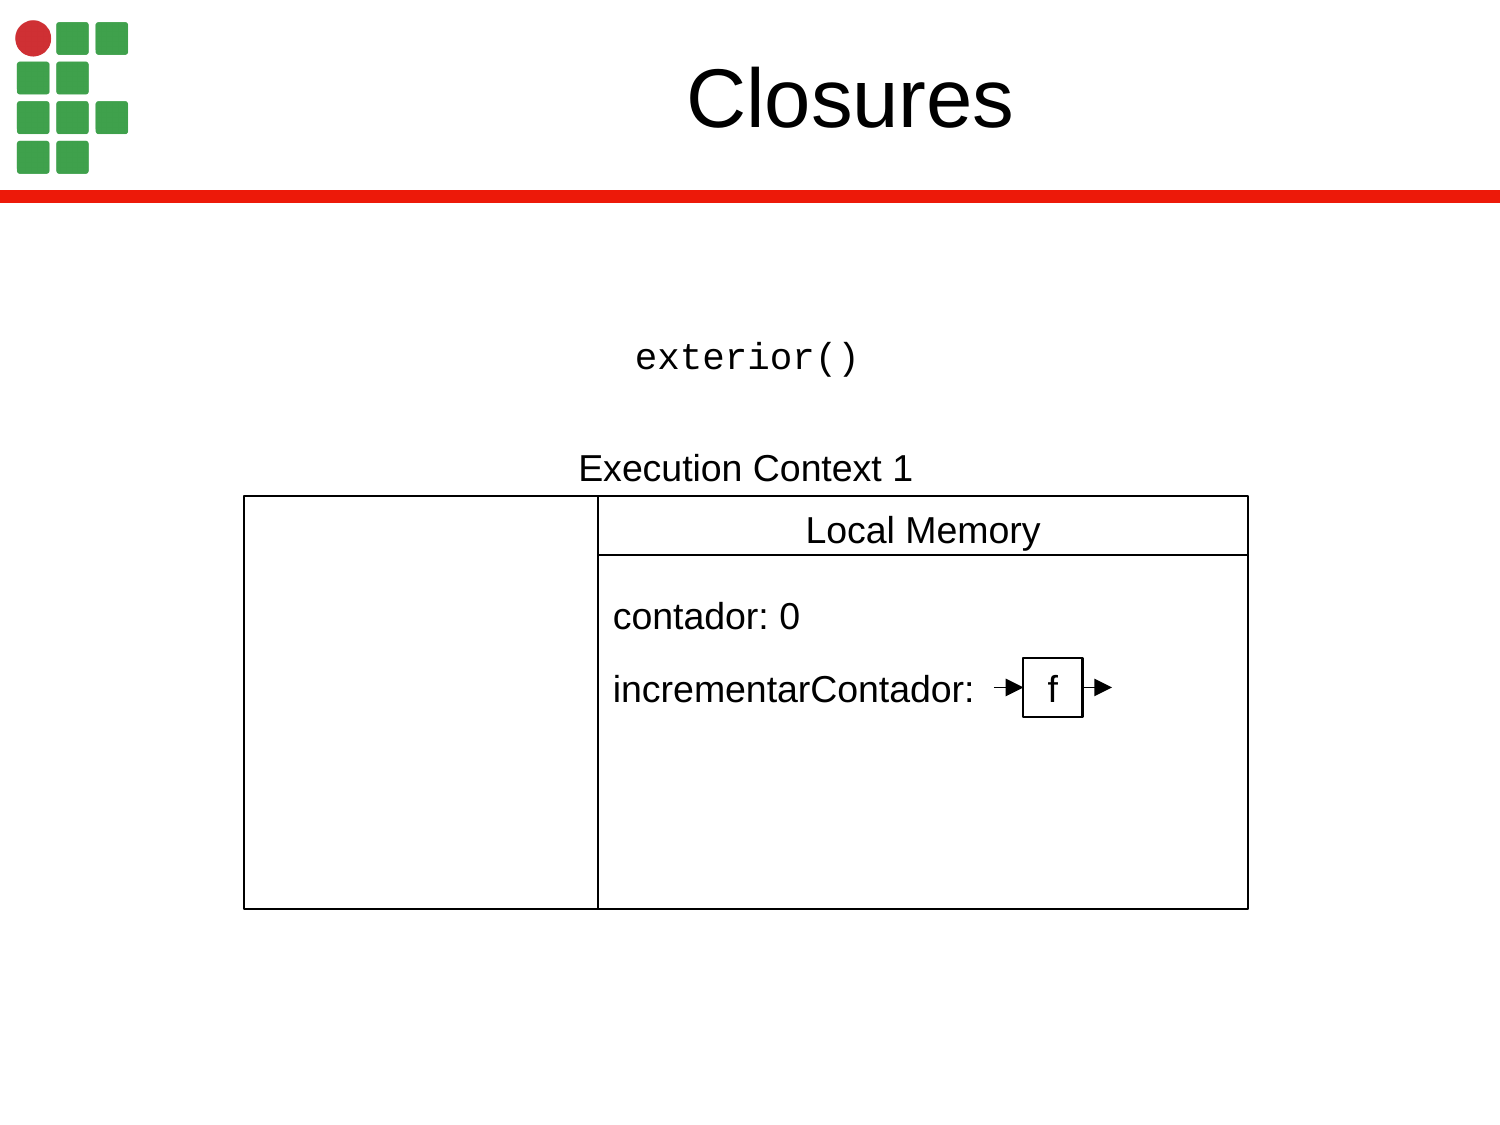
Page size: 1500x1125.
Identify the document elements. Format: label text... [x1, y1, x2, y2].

text_box incrementarContador: [598, 657, 1012, 718]
title Closures [230, 0, 1471, 202]
text_box Local Memory [598, 498, 1247, 559]
text_box contador: 0 [598, 584, 953, 645]
text_box f [1023, 657, 1083, 717]
picture [14, 16, 130, 178]
text_box Execution Context 1 [243, 437, 1248, 495]
text_box exterior() [620, 324, 875, 385]
